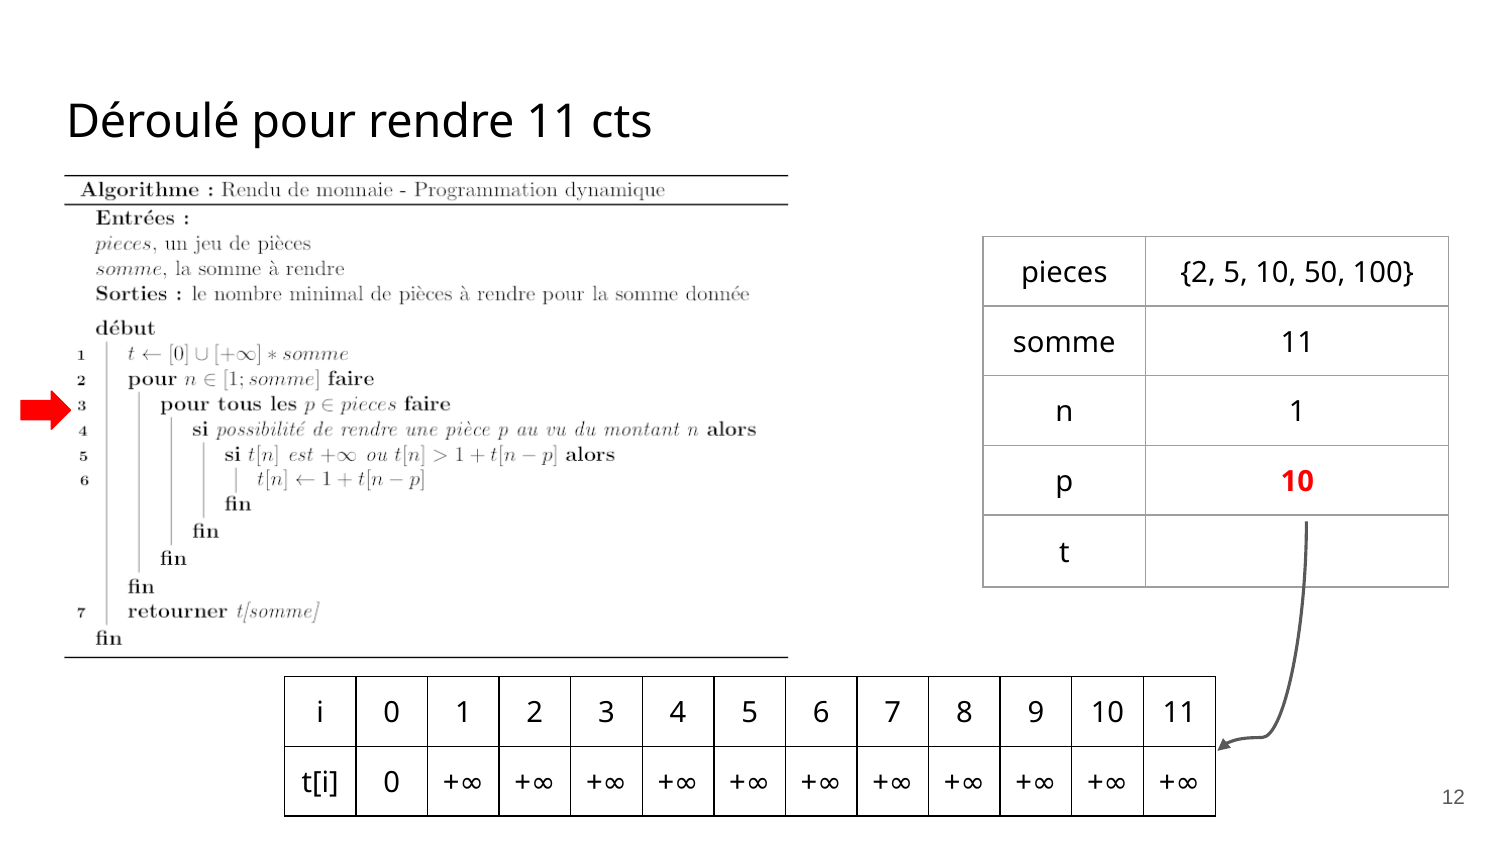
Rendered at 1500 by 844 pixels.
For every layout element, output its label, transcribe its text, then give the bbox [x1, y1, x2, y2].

picture [63, 173, 789, 660]
table_cell 11 [1146, 307, 1448, 375]
table_cell +∞ [571, 747, 642, 815]
table_cell p [984, 446, 1145, 514]
table_cell +∞ [715, 747, 785, 815]
table_header 8 [929, 677, 999, 746]
table_header 1 [428, 677, 498, 746]
table_cell t [984, 516, 1145, 586]
table_header 0 [357, 677, 427, 746]
table_header 7 [858, 677, 928, 746]
table_cell +∞ [786, 747, 856, 815]
text_box [21, 391, 71, 430]
table_cell t[i] [285, 747, 355, 815]
table_cell +∞ [643, 747, 713, 815]
table_cell +∞ [428, 747, 498, 815]
table_cell [1146, 516, 1448, 586]
table_cell +∞ [929, 747, 999, 815]
table_header 3 [571, 677, 642, 746]
table_header {2, 5, 10, 50, 100} [1146, 237, 1448, 305]
table_header 9 [1001, 677, 1071, 746]
table_header 10 [1072, 677, 1143, 746]
table_header 5 [715, 677, 785, 746]
table_cell somme [984, 307, 1145, 375]
table_header i [285, 677, 355, 746]
table_cell +∞ [1001, 747, 1071, 815]
table_header pieces [984, 237, 1145, 305]
table_cell +∞ [858, 747, 928, 815]
table_header 2 [500, 677, 570, 746]
table_cell 10 [1146, 446, 1448, 514]
table_cell +∞ [500, 747, 570, 815]
table_cell 1 [1146, 376, 1448, 445]
table_header 6 [786, 677, 856, 746]
title Déroulé pour rendre 11 cts [51, 72, 1449, 167]
table_cell 0 [357, 747, 427, 815]
table_header 4 [643, 677, 713, 746]
slide_number <numéro> [1389, 764, 1480, 830]
table_cell +∞ [1144, 747, 1215, 815]
table_cell +∞ [1072, 747, 1143, 815]
table_header 11 [1144, 677, 1215, 746]
table_cell n [984, 376, 1145, 445]
